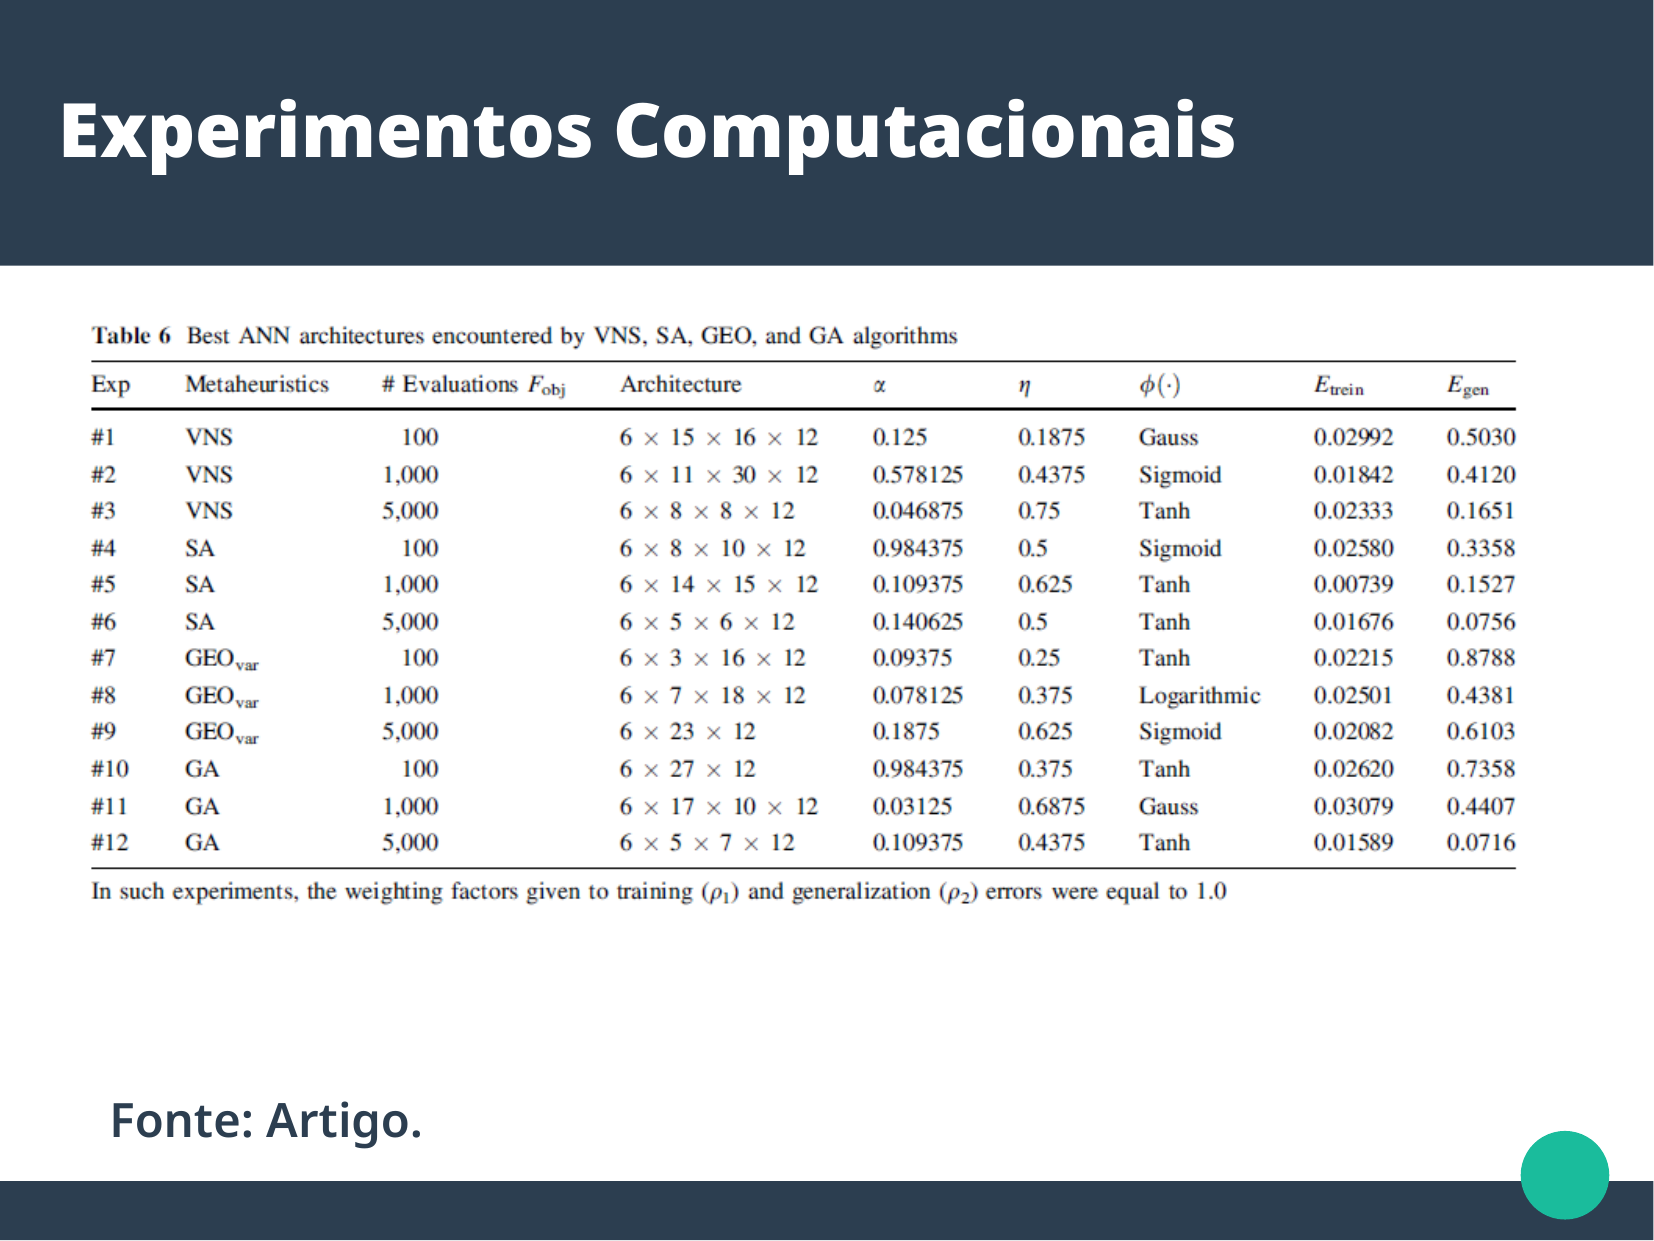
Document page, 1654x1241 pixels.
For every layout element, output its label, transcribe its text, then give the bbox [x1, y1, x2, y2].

list Fonte: Artigo. [59, 1086, 1595, 1152]
title Experimentos Computacionais [59, 49, 1595, 207]
picture [76, 317, 1560, 910]
